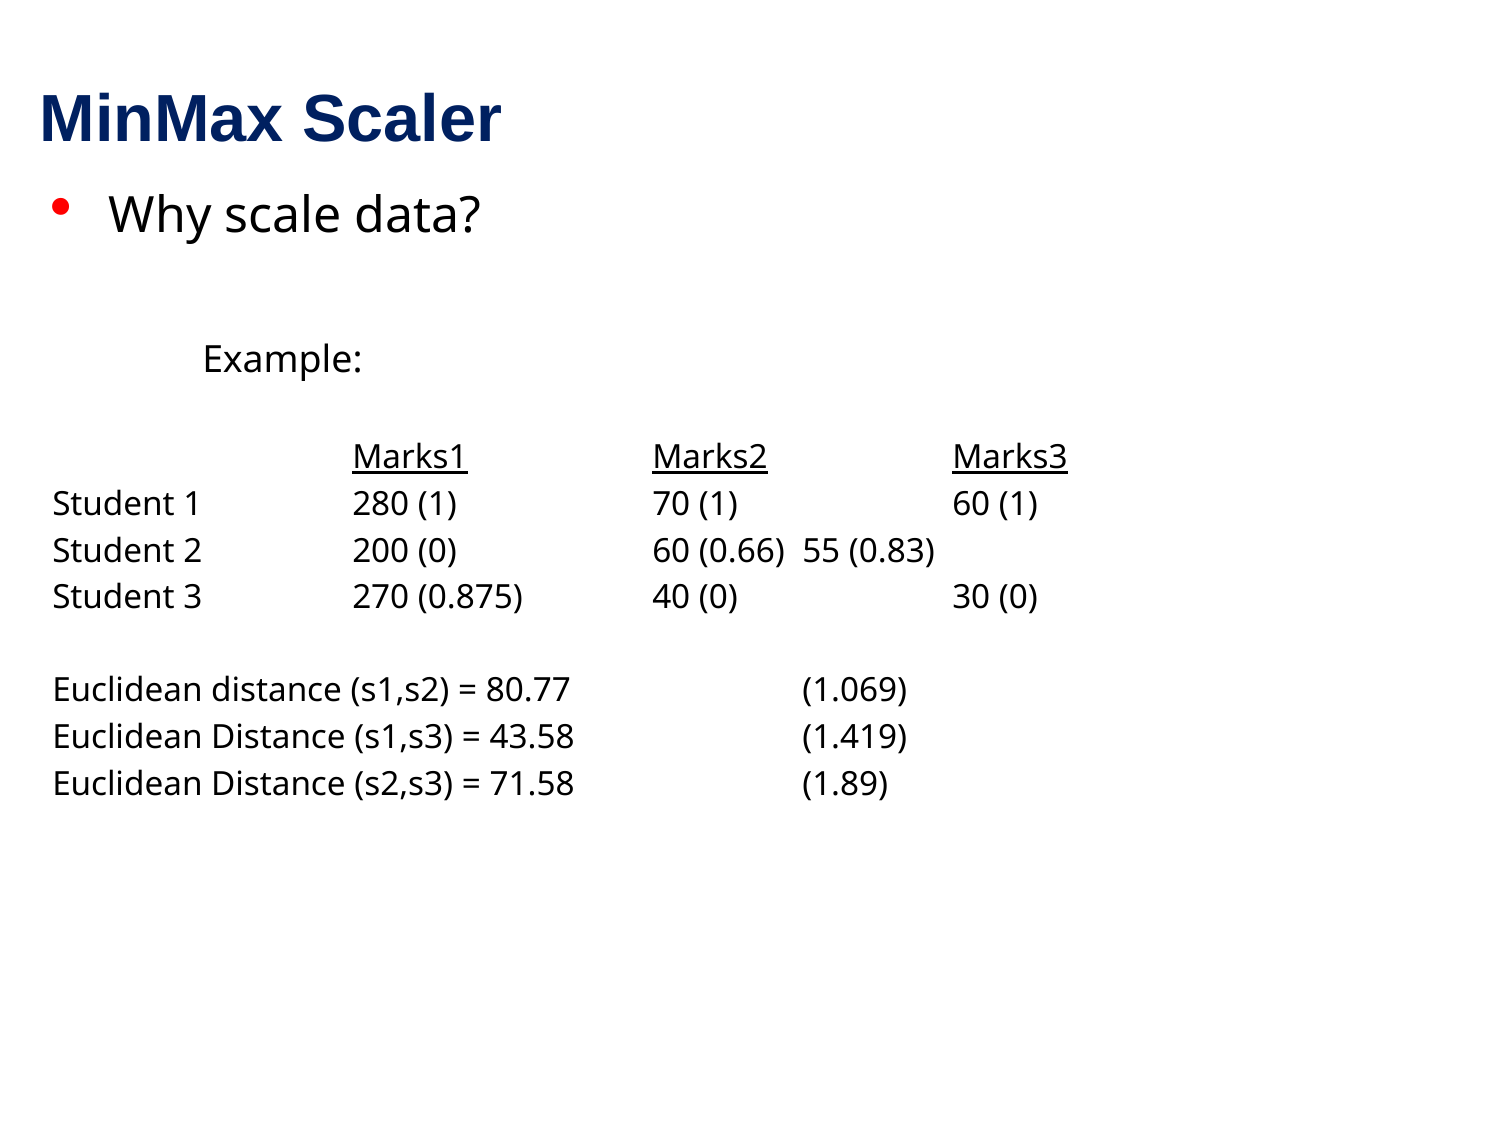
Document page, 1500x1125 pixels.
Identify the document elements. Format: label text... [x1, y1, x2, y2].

list Why scale data? Example: Marks1 Marks2 Marks3 Student 1 280 (1) 70 (1) 60 (1) Student 2 200 (0) 60 (0.66) 55 (0.83) Student 3 270 (0.875) 40 (0) 30 (0) Euclidean distance (s1,s2) = 80.77 (1.069) Euclidean Distance (s1,s3) = 43.58 (1.419) Euclidean Distance (s2,s3) = 71.58 (1.89) [37, 174, 1379, 1087]
title MinMax Scaler [24, 24, 1096, 162]
